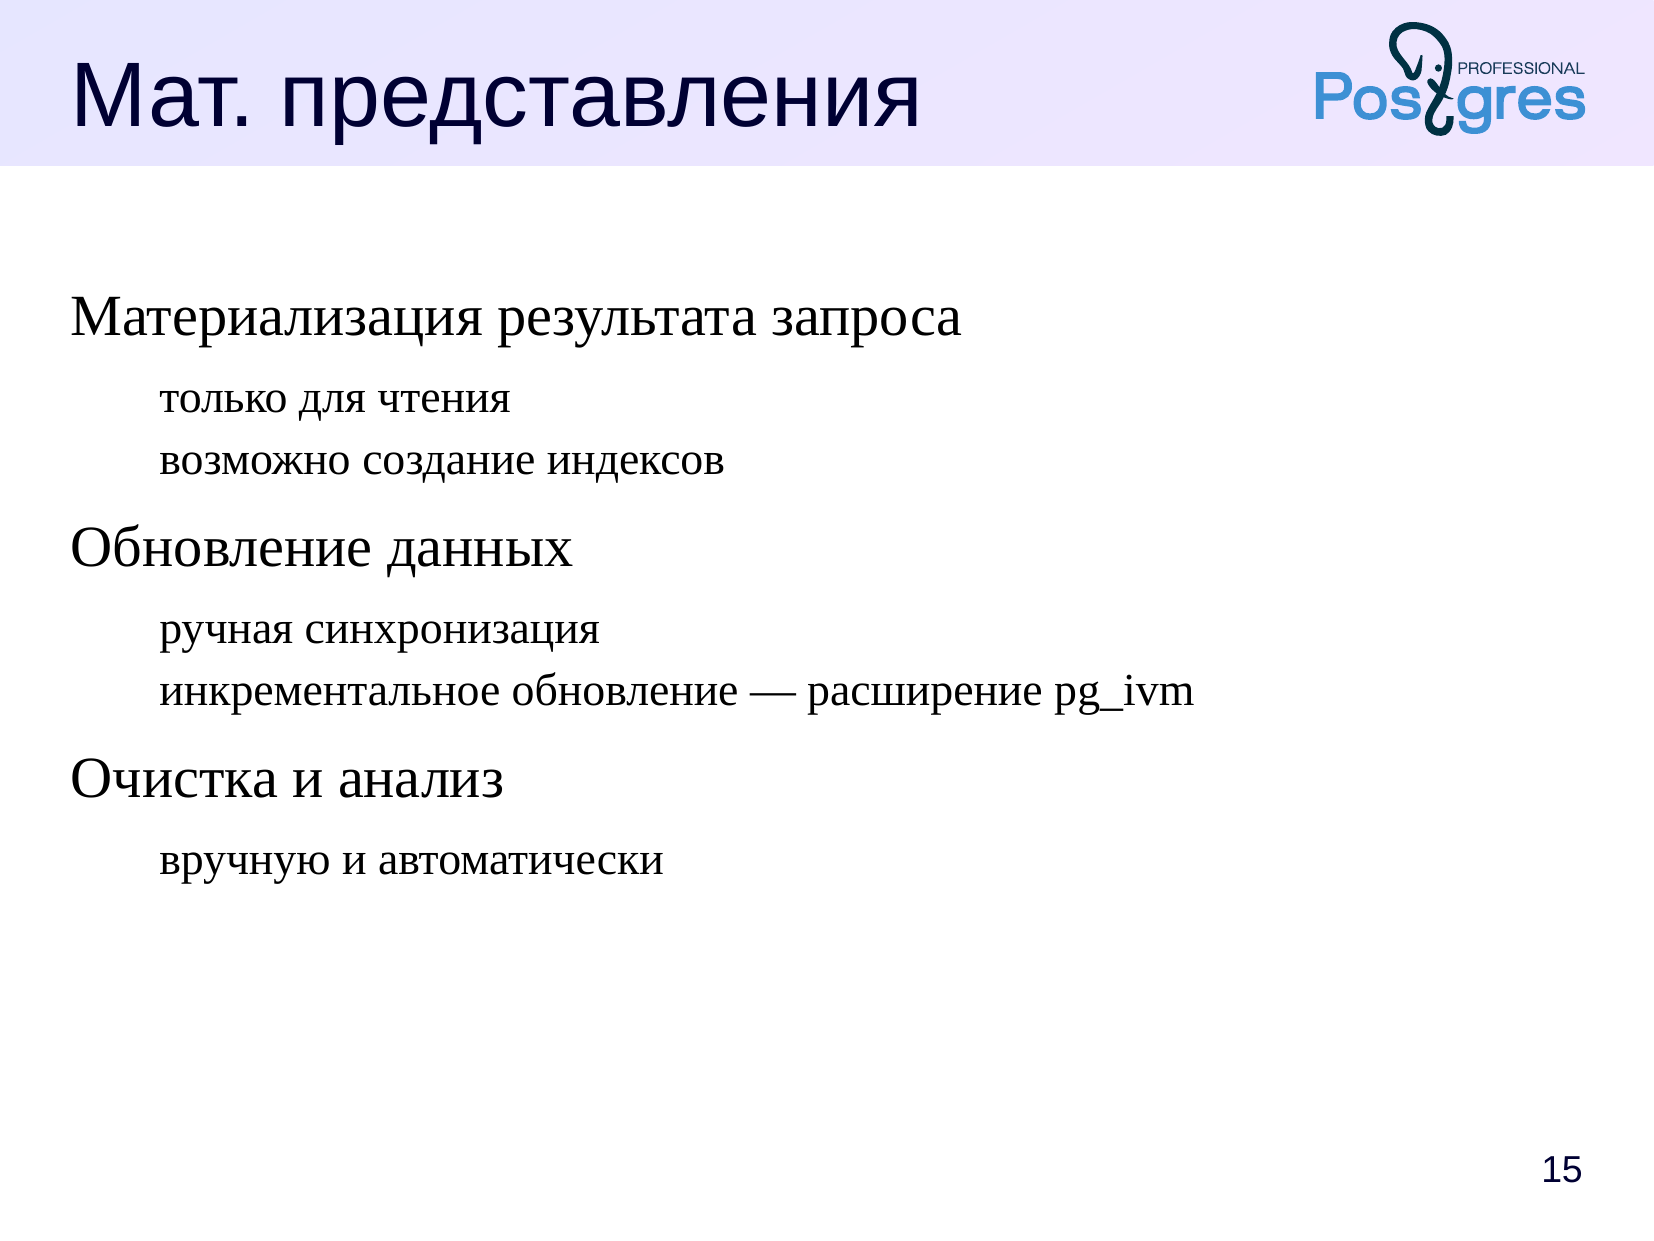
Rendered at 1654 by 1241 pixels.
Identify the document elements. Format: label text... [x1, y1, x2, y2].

title Мат. представления [70, 43, 1241, 147]
list Материализация результата запроса только для чтения возможно создание индексов Обновление данных ручная синхронизация инкрементальное обновление — расширение pg_ivm Очистка и анализ вручную и автоматически [70, 283, 1583, 1141]
